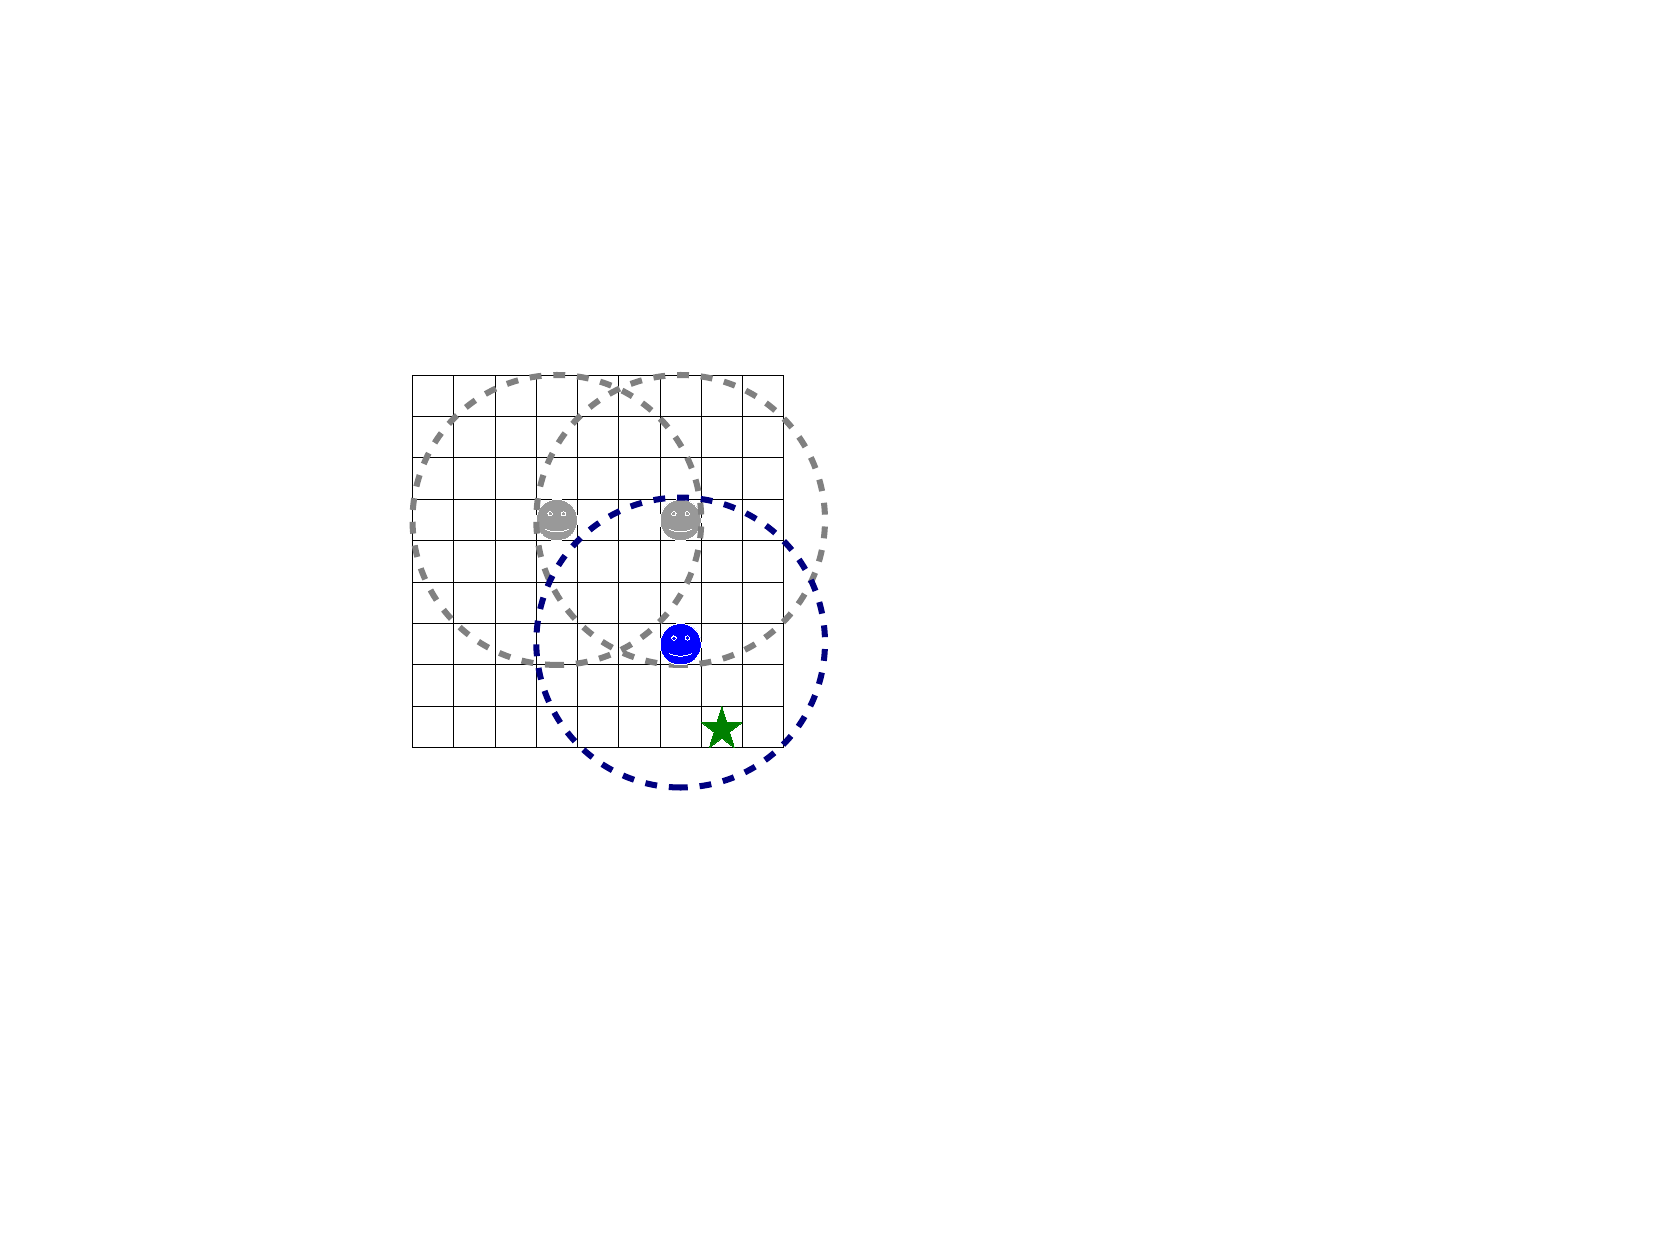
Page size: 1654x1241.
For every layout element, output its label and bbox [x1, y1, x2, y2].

text_box [412, 375, 784, 748]
